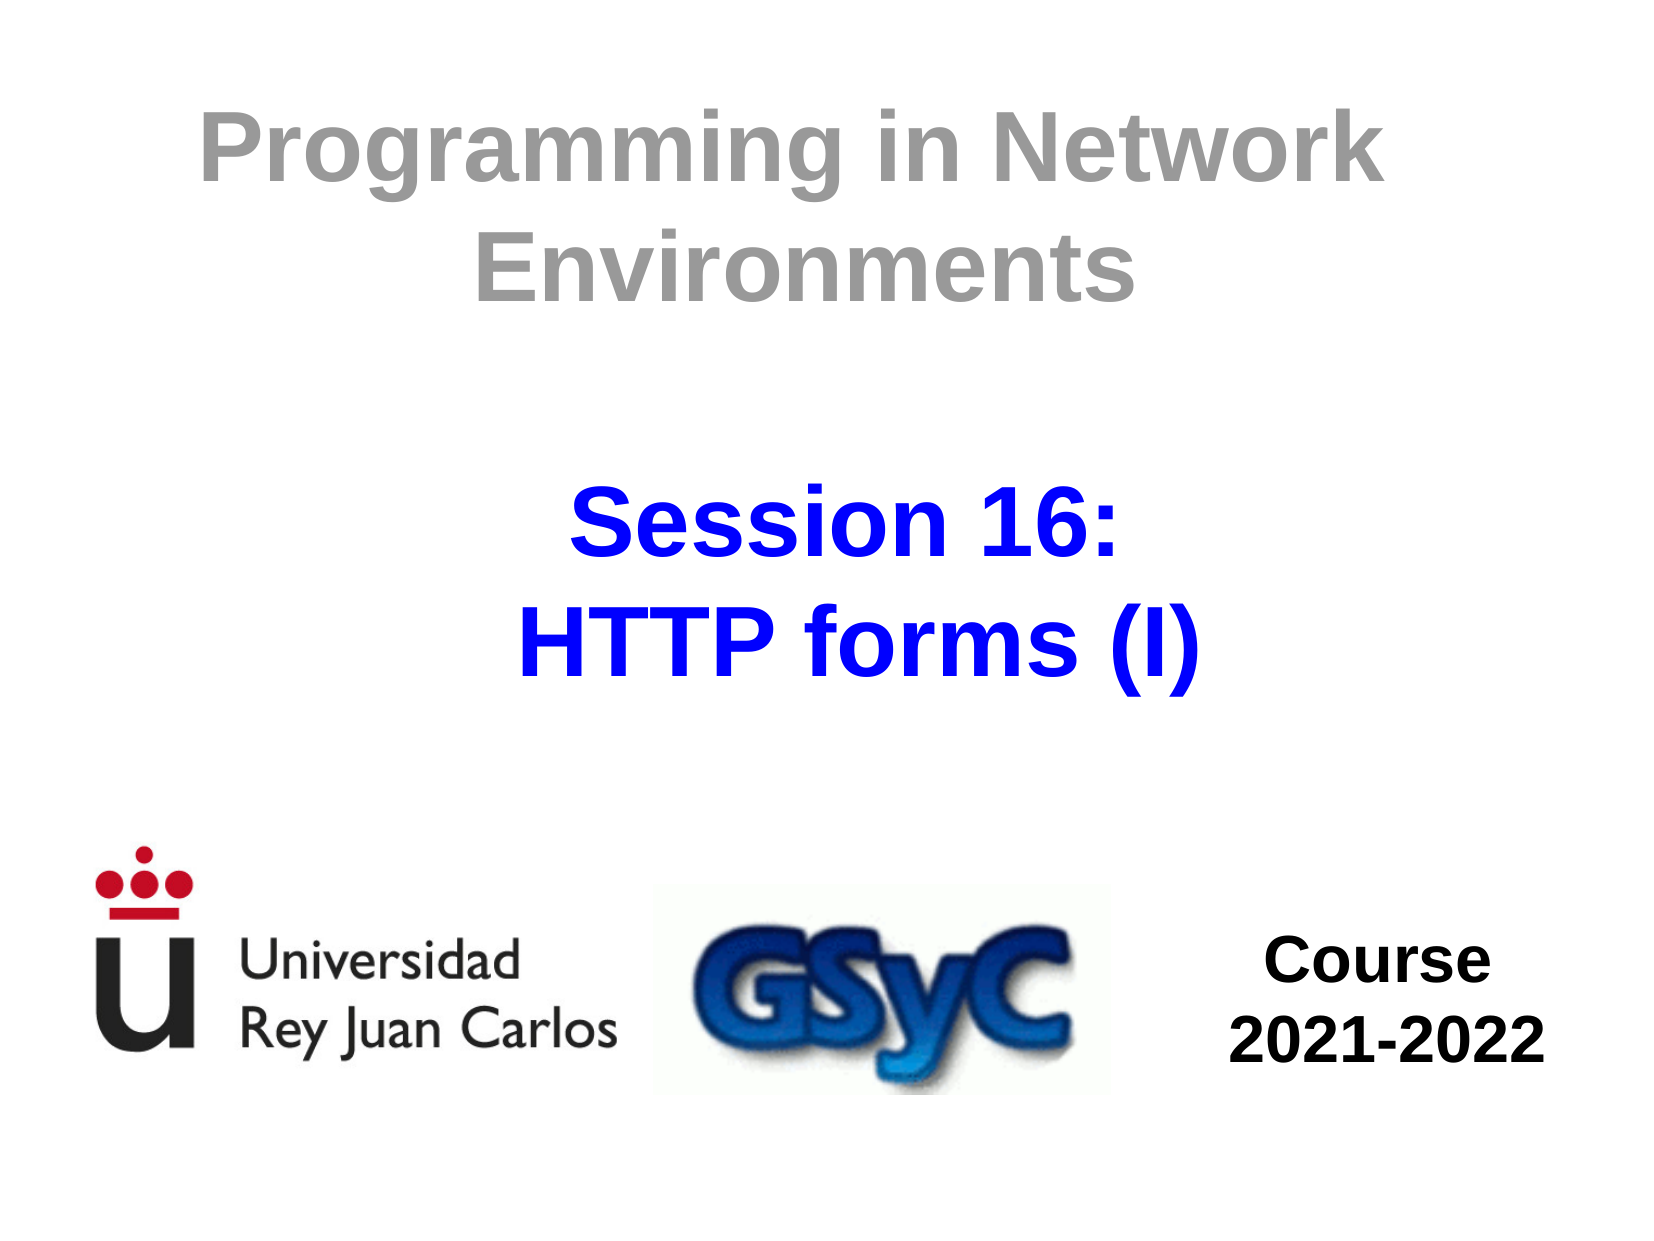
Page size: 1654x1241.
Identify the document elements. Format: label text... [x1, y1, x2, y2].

picture [61, 825, 646, 1081]
title Course 2021-2022 [1185, 915, 1591, 1066]
picture [653, 885, 1111, 1096]
title Session 16: HTTP forms (I) [144, 408, 1576, 744]
title Programming in Network Environments [120, 75, 1491, 327]
